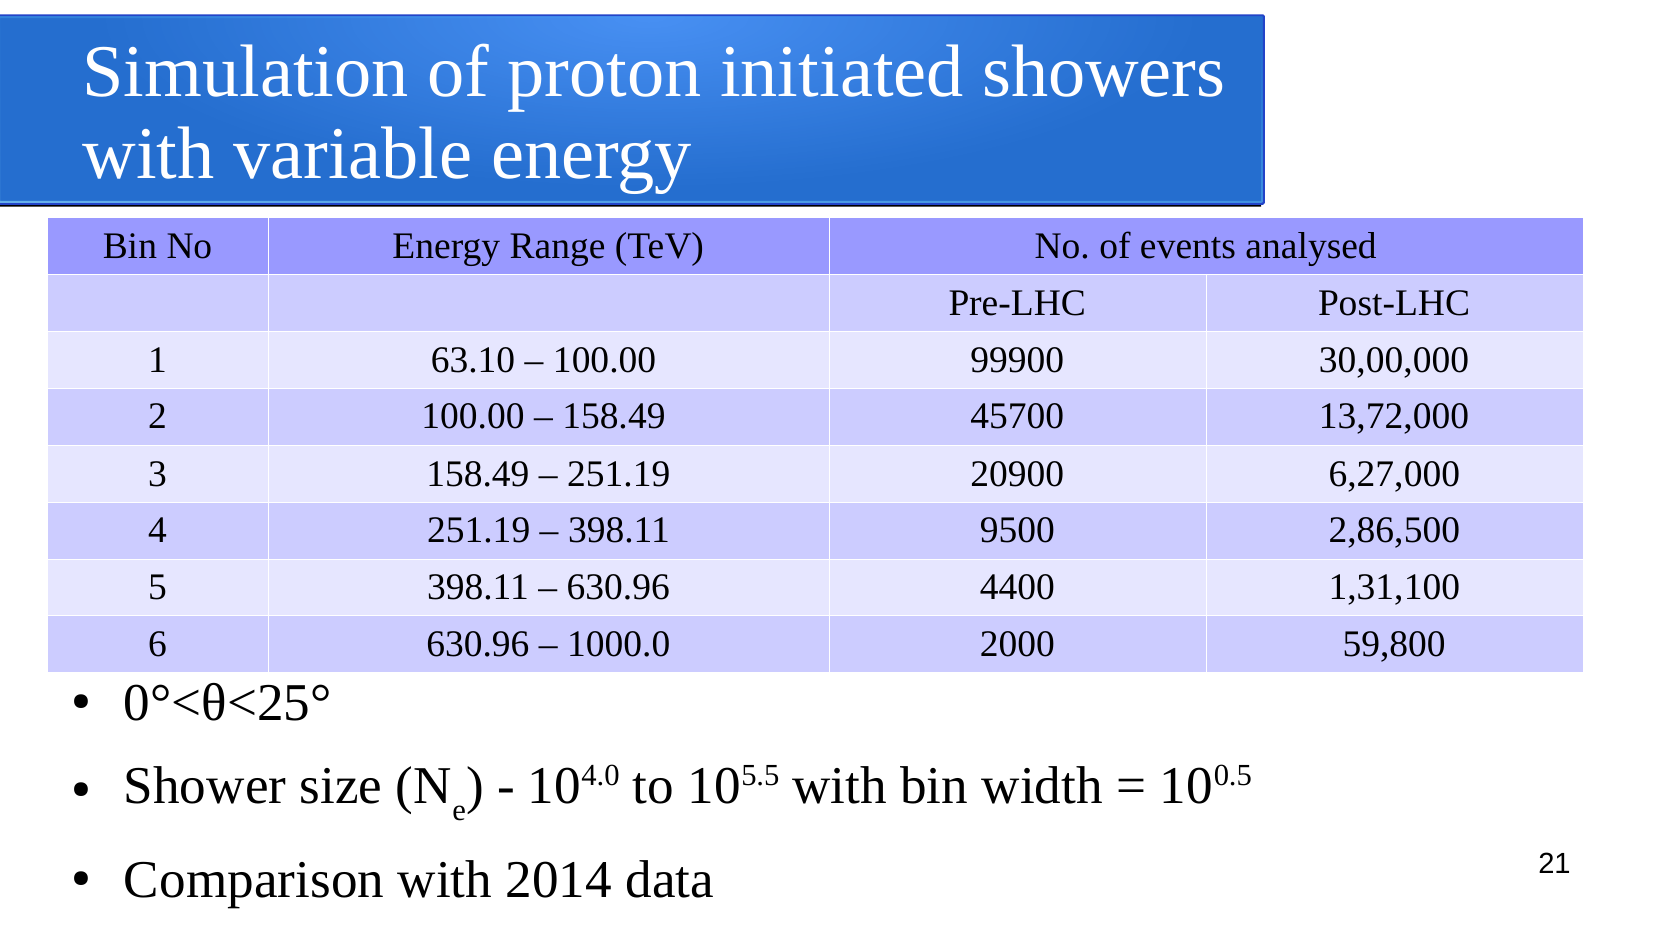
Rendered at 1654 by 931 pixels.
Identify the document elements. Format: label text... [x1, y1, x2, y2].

table_cell 4 [48, 503, 268, 559]
table_cell 99900 [830, 332, 1206, 388]
table_cell 6,27,000 [1207, 446, 1583, 502]
table_cell 630.96 – 1000.0 [269, 616, 829, 672]
table_cell 4400 [830, 560, 1206, 615]
table_cell 45700 [830, 389, 1206, 445]
table_cell 2,86,500 [1207, 503, 1583, 559]
table_cell 6 [48, 616, 268, 672]
table_cell Pre-LHC [830, 275, 1206, 331]
table_cell 100.00 – 158.49 [269, 389, 829, 445]
table_cell 63.10 – 100.00 [269, 332, 829, 388]
table_cell 30,00,000 [1207, 332, 1583, 388]
table_cell 59,800 [1207, 616, 1583, 672]
table_cell 3 [48, 446, 268, 502]
table_header Bin No [48, 218, 268, 274]
table_cell 1,31,100 [1207, 560, 1583, 615]
table_header Energy Range (TeV) [269, 218, 829, 274]
table_cell 20900 [830, 446, 1206, 502]
table_cell [269, 275, 829, 331]
table_cell 9500 [830, 503, 1206, 559]
table_cell 2 [48, 389, 268, 445]
table_cell 13,72,000 [1207, 389, 1583, 445]
table_cell 2000 [830, 616, 1206, 672]
table_cell 5 [48, 560, 268, 615]
table_cell 398.11 – 630.96 [269, 560, 829, 615]
table_header No. of events analysed [830, 218, 1583, 274]
title Simulation of proton initiated showers with variable energy [82, 29, 1235, 195]
table_cell [48, 275, 268, 331]
table_cell 158.49 – 251.19 [269, 446, 829, 502]
list 0°<θ<25° Shower size (Ne) - 104.0 to 105.5 with bin width = 100.5 Comparison with 2014 data [54, 673, 1555, 910]
table_cell 1 [48, 332, 268, 388]
table_cell Post-LHC [1207, 275, 1583, 331]
table_cell 251.19 – 398.11 [269, 503, 829, 559]
